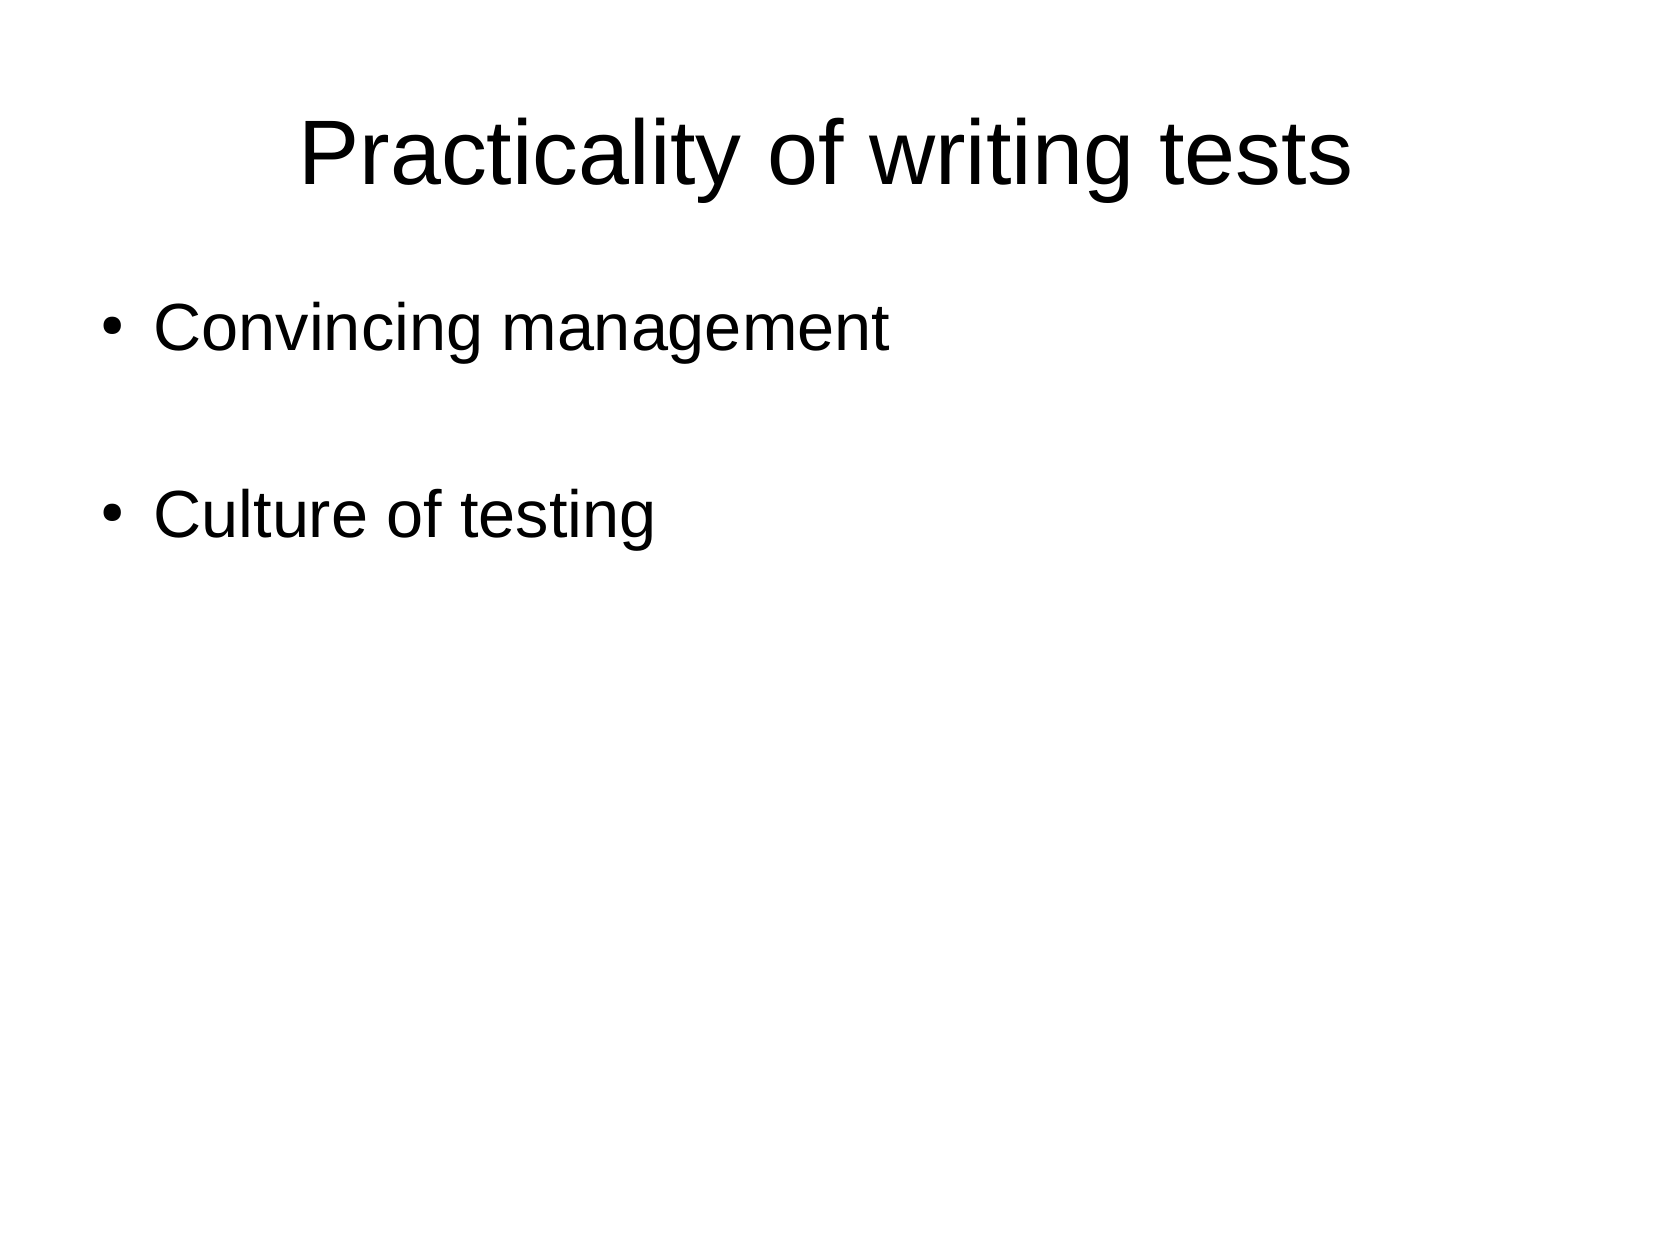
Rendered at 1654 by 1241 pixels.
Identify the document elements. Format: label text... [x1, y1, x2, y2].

title Practicality of writing tests [82, 49, 1571, 257]
list Convincing management Culture of testing [82, 290, 1571, 1010]
